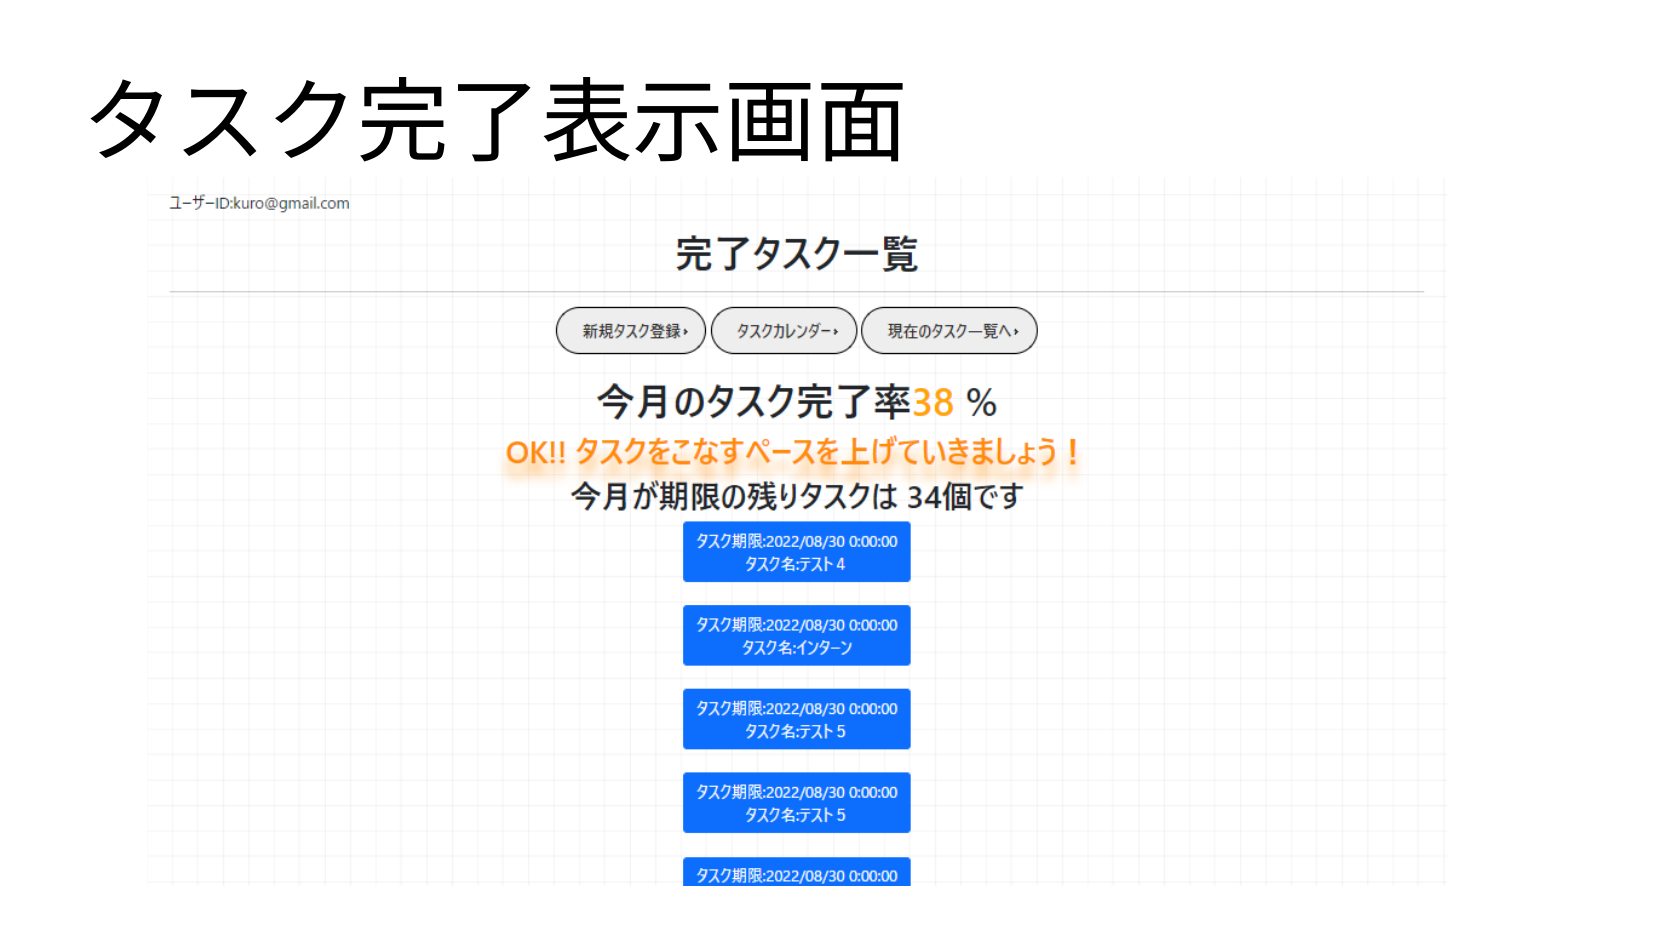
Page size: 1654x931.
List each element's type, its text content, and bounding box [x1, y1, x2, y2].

title タスク完了表示画面 [82, 37, 1571, 193]
picture [147, 177, 1447, 886]
